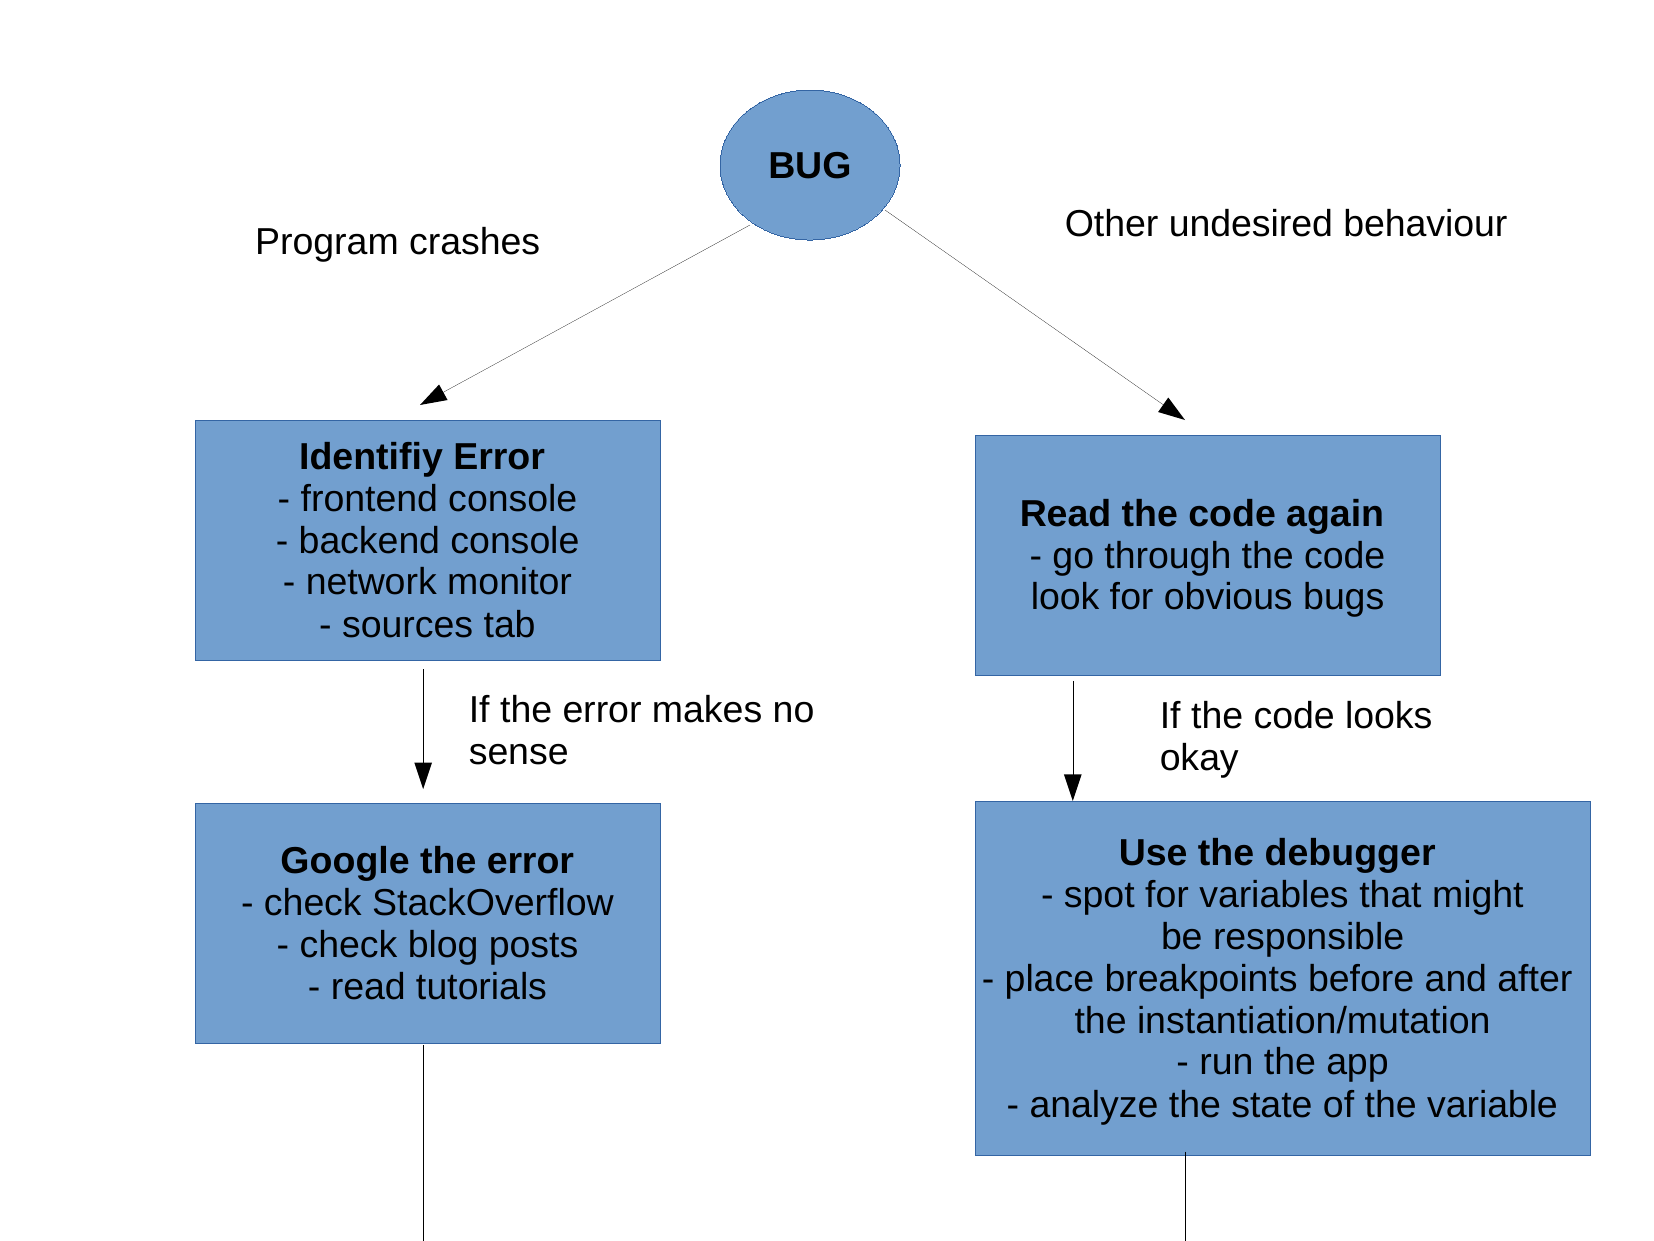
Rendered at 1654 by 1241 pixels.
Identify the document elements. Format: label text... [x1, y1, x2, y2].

text_box Google the error - check StackOverflow - check blog posts - read tutorials [195, 803, 661, 1044]
text_box Identifiy Error - frontend console - backend console - network monitor - sources tab [195, 420, 661, 661]
text_box BUG [720, 90, 901, 241]
text_box Read the code again - go through the code look for obvious bugs [975, 435, 1441, 676]
text_box Use the debugger - spot for variables that might be responsible - place breakpoints before and after the instantiation/mutation - run the app - analyze the state of the variable [975, 801, 1591, 1156]
text_box If the error makes no sense [454, 681, 841, 826]
text_box Program crashes [240, 213, 556, 271]
text_box If the code looks okay [1145, 687, 1532, 831]
text_box Other undesired behaviour [1050, 195, 1523, 252]
